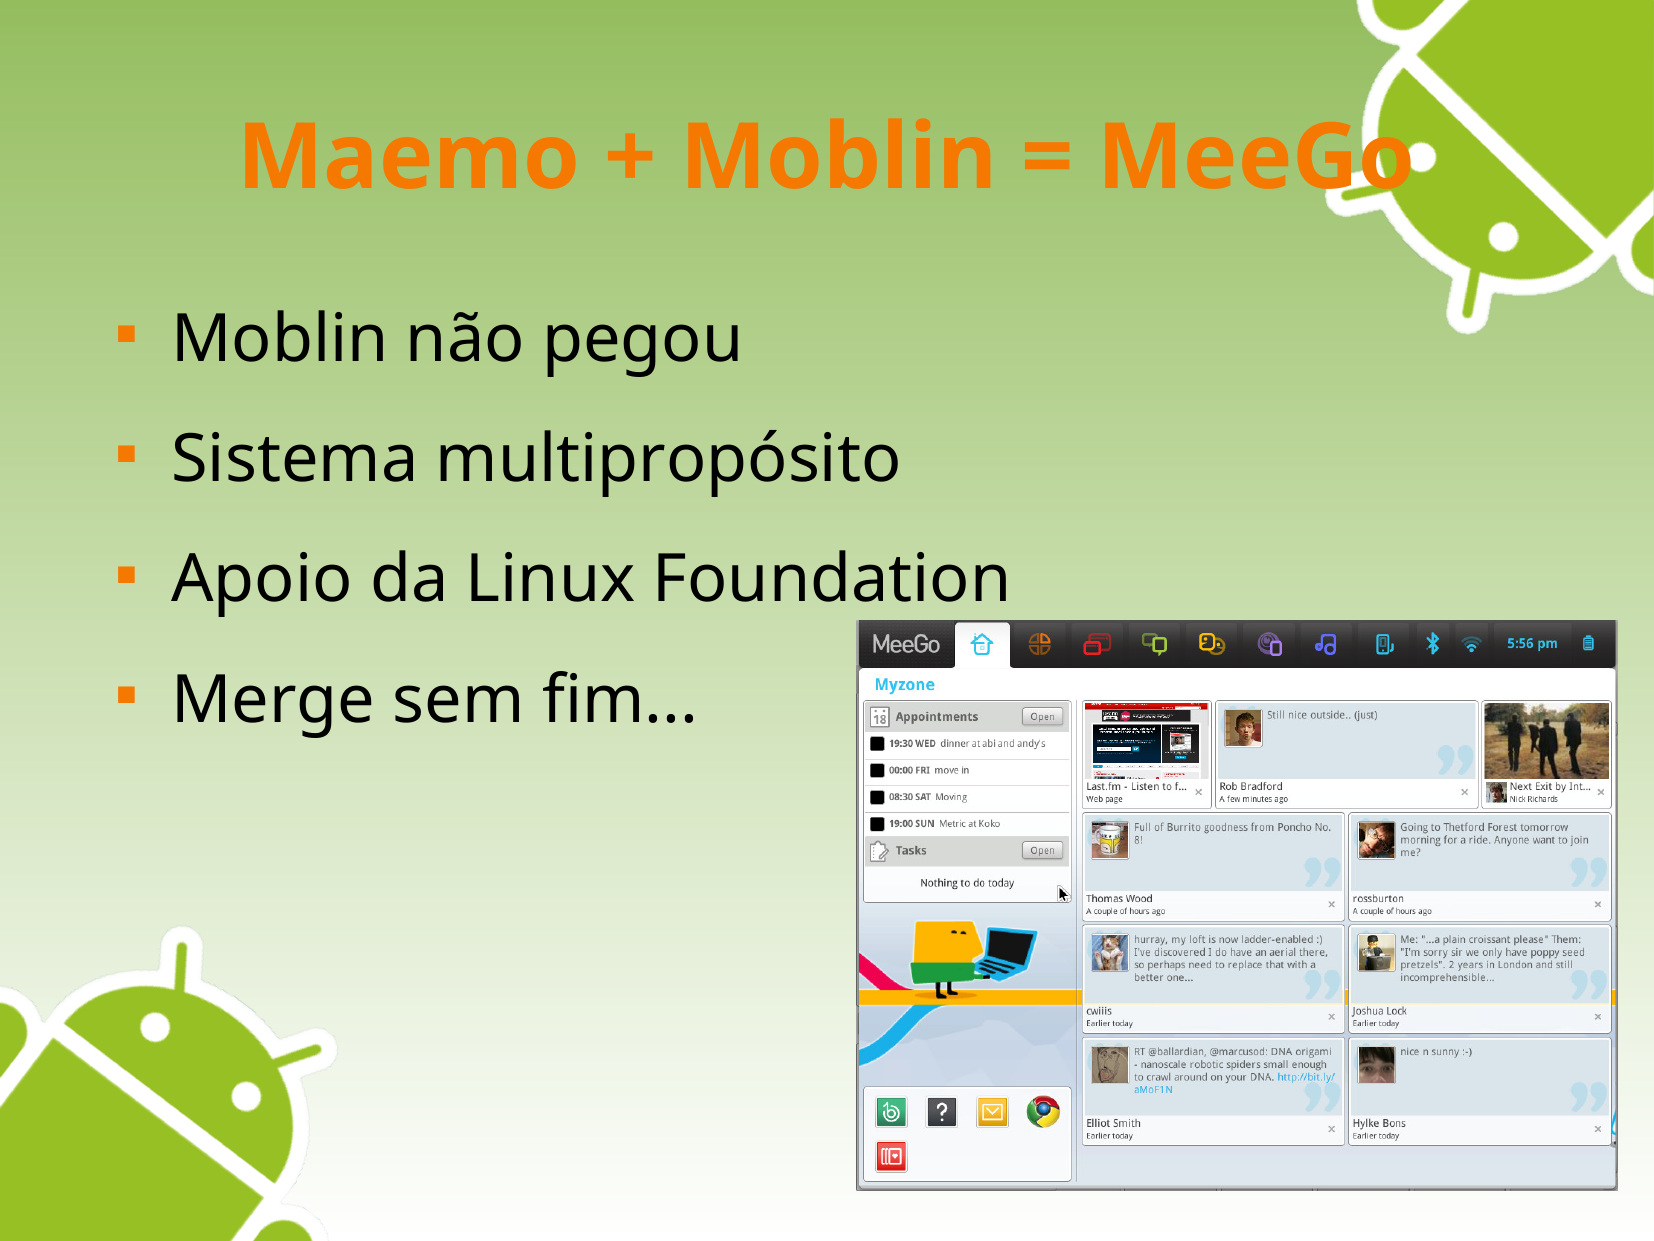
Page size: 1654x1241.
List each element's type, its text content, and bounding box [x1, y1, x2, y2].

picture [0, 845, 442, 1241]
picture [1291, 0, 1654, 410]
list Moblin não pegou Sistema multipropósito Apoio da Linux Foundation Merge sem fim... [82, 290, 1571, 1109]
picture [856, 620, 1618, 1191]
title Maemo + Moblin = MeeGo [82, 49, 1571, 257]
